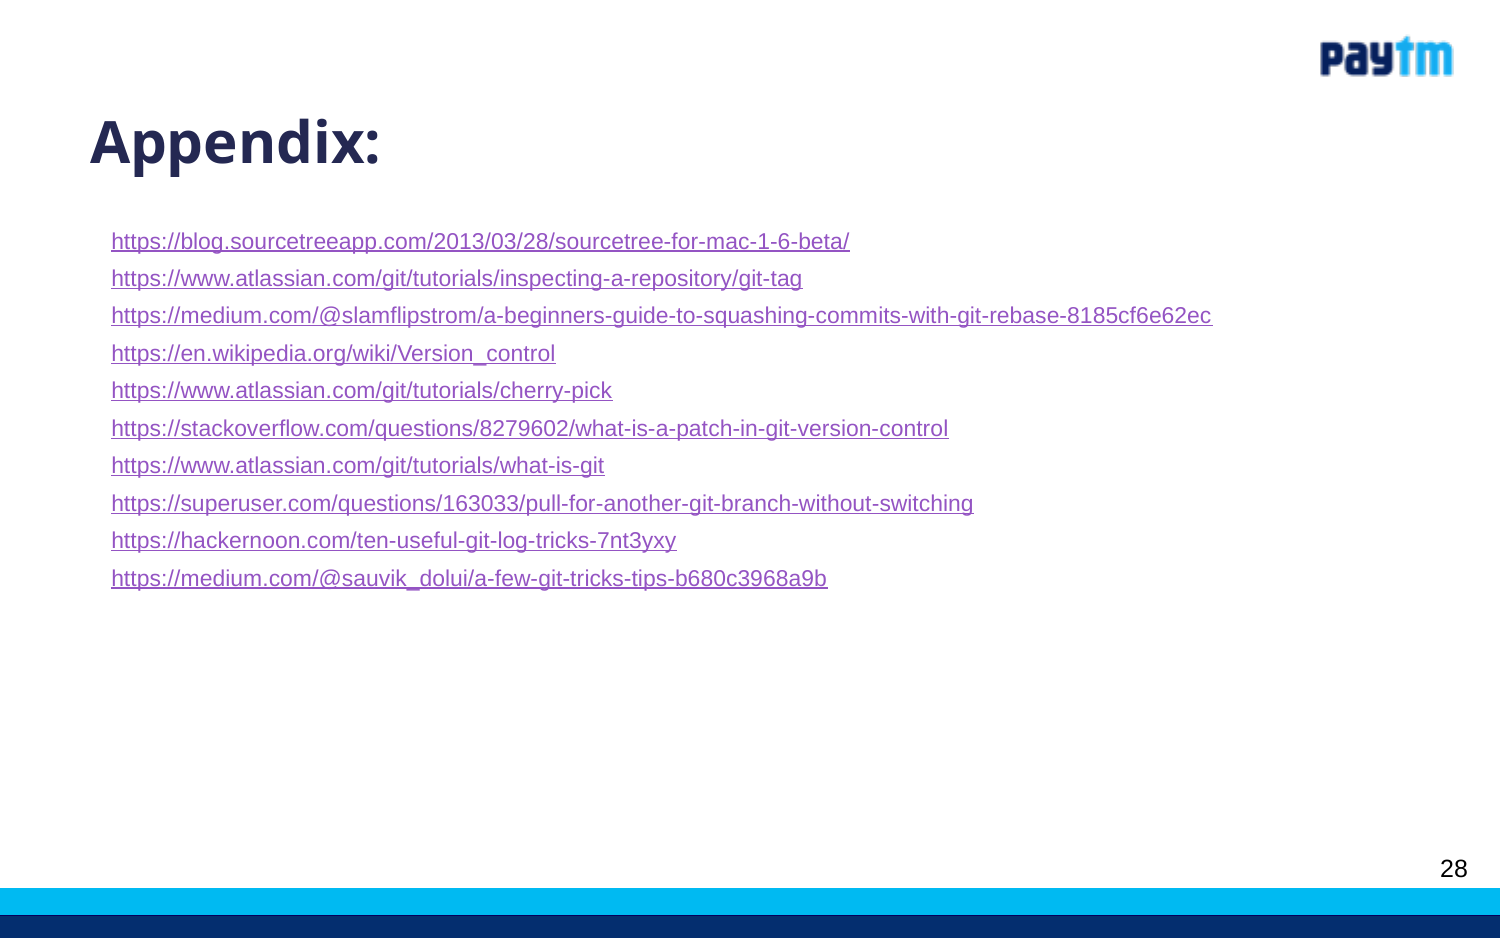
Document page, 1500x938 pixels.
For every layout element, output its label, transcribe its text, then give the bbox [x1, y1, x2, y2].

title Appendix: [75, 72, 1425, 209]
slide_number 1 [1383, 845, 1484, 891]
list https://blog.sourcetreeapp.com/2013/03/28/sourcetree-for-mac-1-6-beta/ https://www.atlassian.com/git/tutorials/inspecting-a-repository/git-tag https://medium.com/@slamflipstrom/a-beginners-guide-to-squashing-commits-with-git-rebase-8185cf6e62ec https://en.wikipedia.org/wiki/Version_control https://www.atlassian.com/git/tutorials/cherry-pick https://stackoverflow.com/questions/8279602/what-is-a-patch-in-git-version-control https://www.atlassian.com/git/tutorials/what-is-git https://superuser.com/questions/163033/pull-for-another-git-branch-without-switching https://hackernoon.com/ten-useful-git-log-tricks-7nt3yxy https://medium.com/@sauvik_dolui/a-few-git-tricks-tips-b680c3968a9b [75, 218, 1500, 886]
picture [0, 916, 1500, 938]
picture [1319, 33, 1456, 79]
